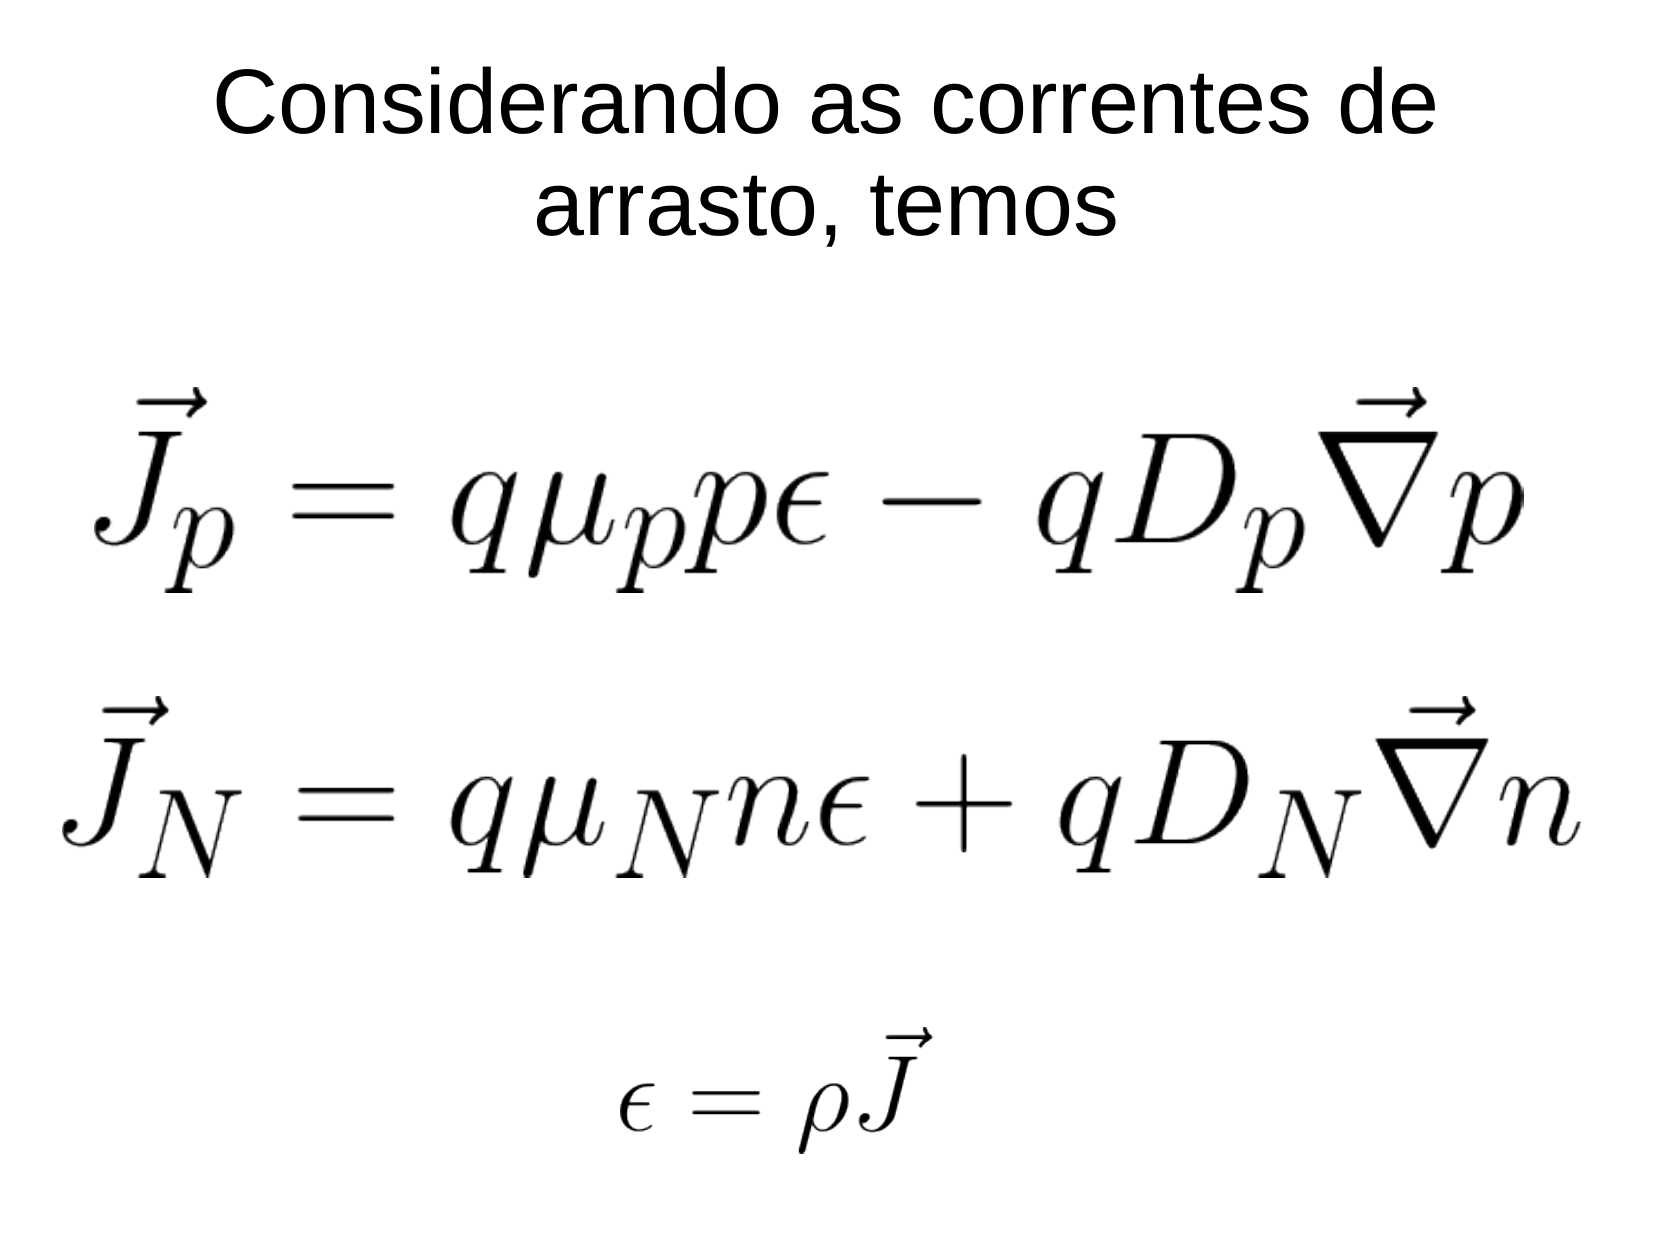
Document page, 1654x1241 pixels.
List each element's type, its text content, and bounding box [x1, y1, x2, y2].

picture [620, 1027, 934, 1155]
picture [94, 387, 1524, 593]
picture [62, 696, 1583, 878]
title Considerando as correntes de arrasto, temos [82, 49, 1571, 257]
